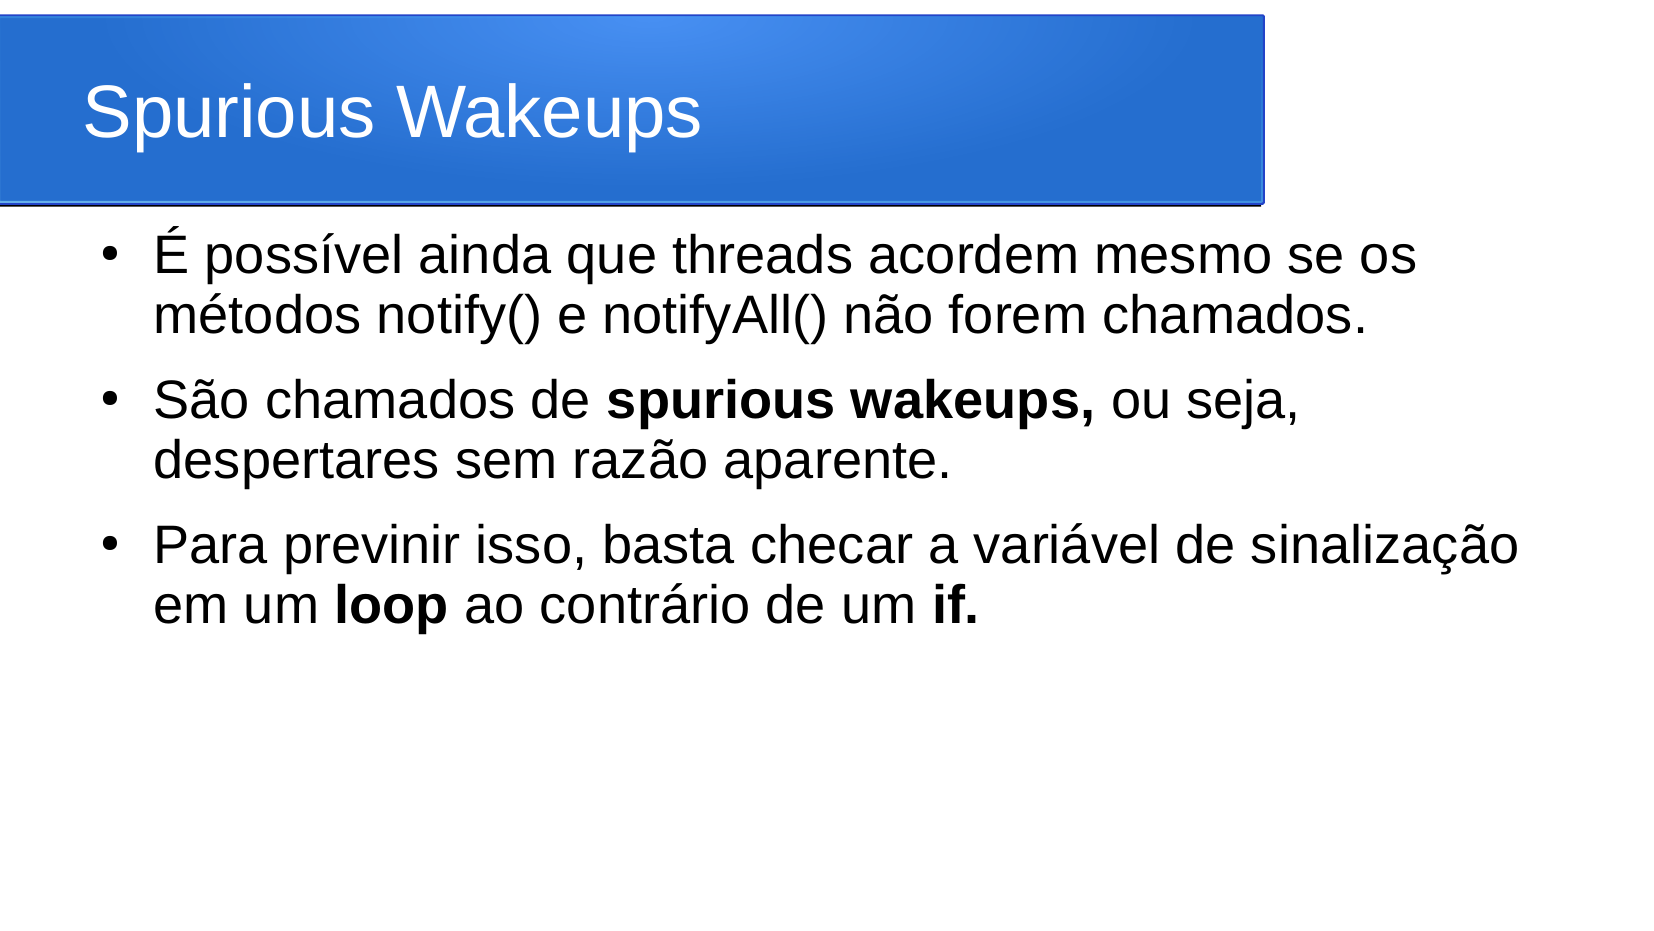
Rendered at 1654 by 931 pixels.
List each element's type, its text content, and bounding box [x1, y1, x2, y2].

title Spurious Wakeups [82, 35, 1235, 189]
list É possível ainda que threads acordem mesmo se os métodos notify() e notifyAll() não forem chamados. São chamados de spurious wakeups, ou seja, despertares sem razão aparente. Para previnir isso, basta checar a variável de sinalização em um loop ao contrário de um if. [82, 224, 1571, 764]
